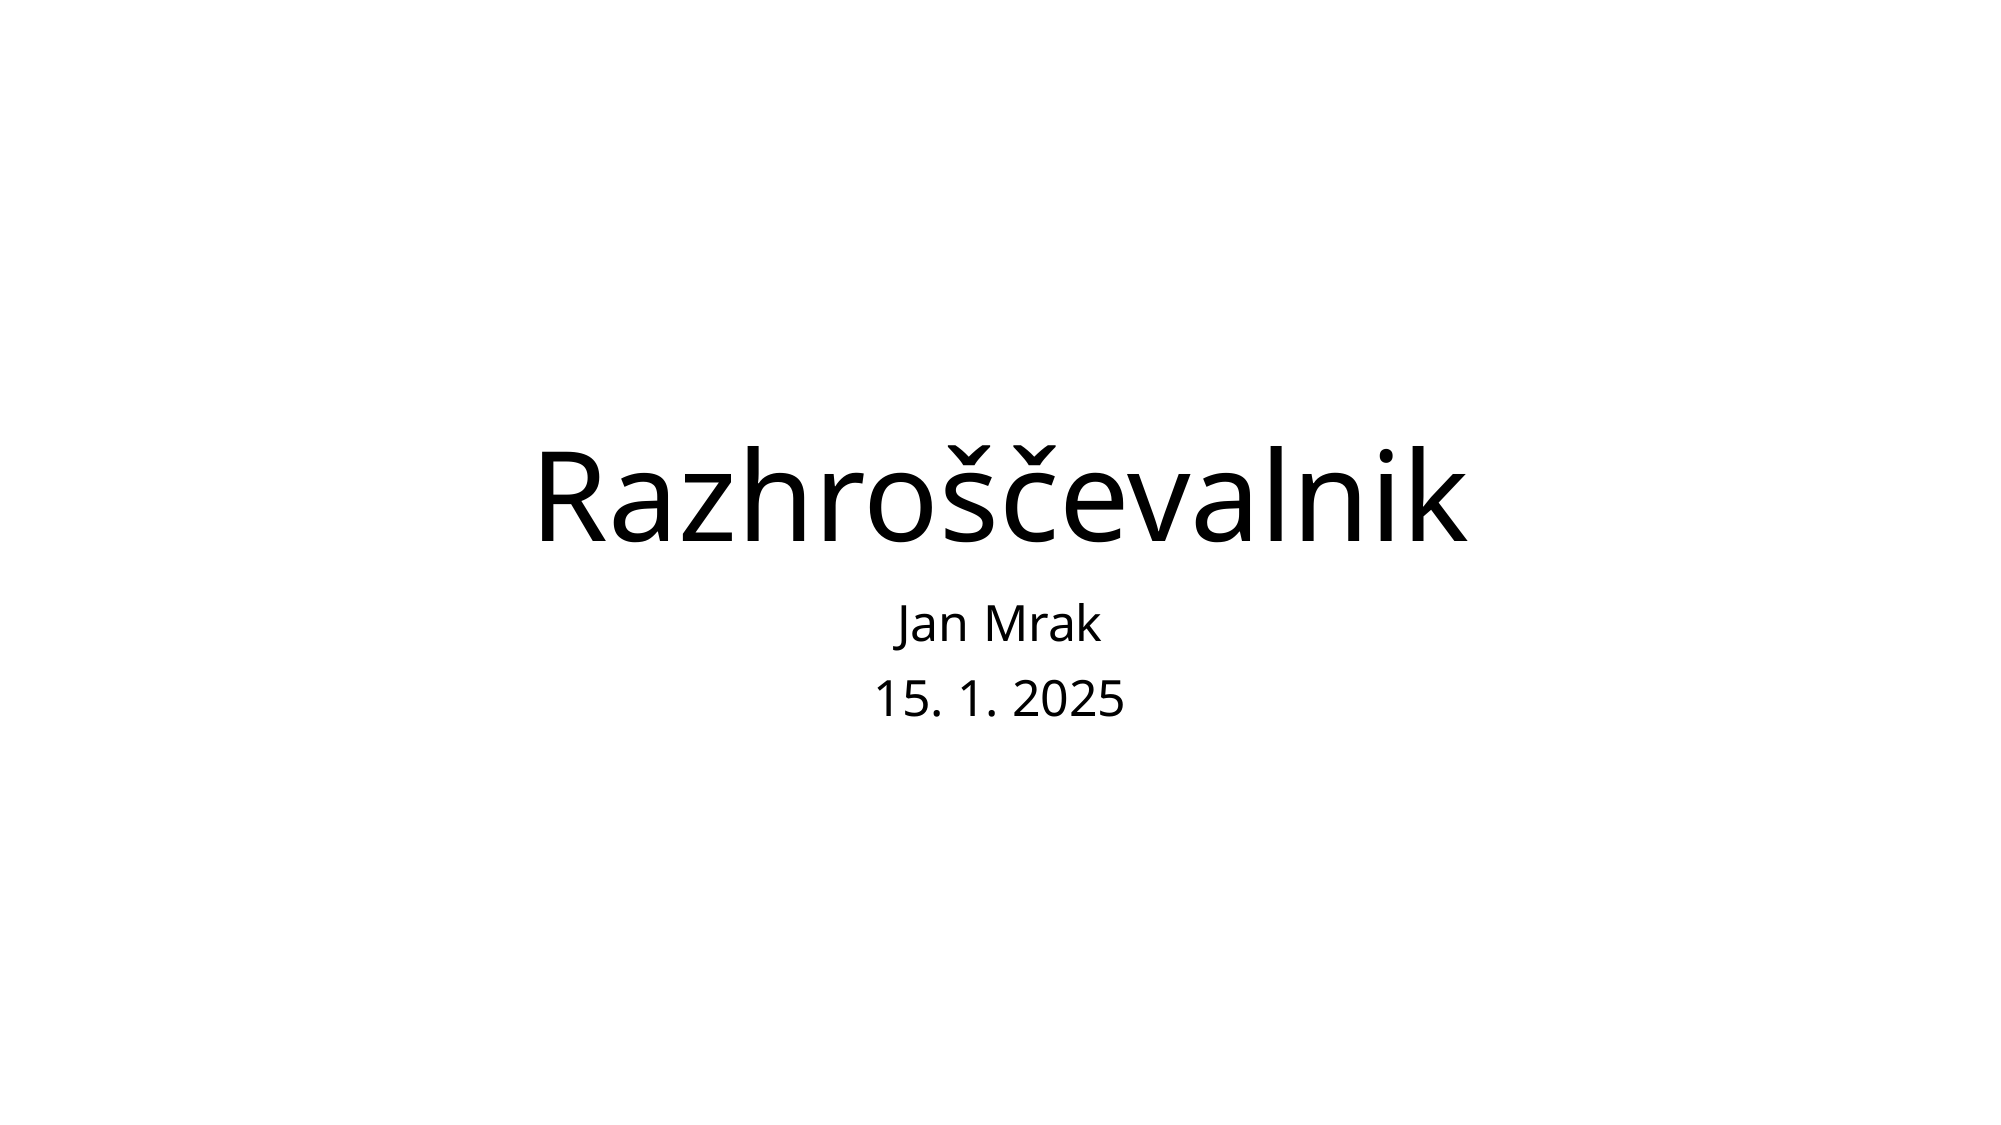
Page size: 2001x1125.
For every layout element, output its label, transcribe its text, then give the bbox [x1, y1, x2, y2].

title Razhroščevalnik [249, 184, 1750, 576]
subtitle Jan Mrak 15. 1. 2025 [249, 590, 1750, 863]
